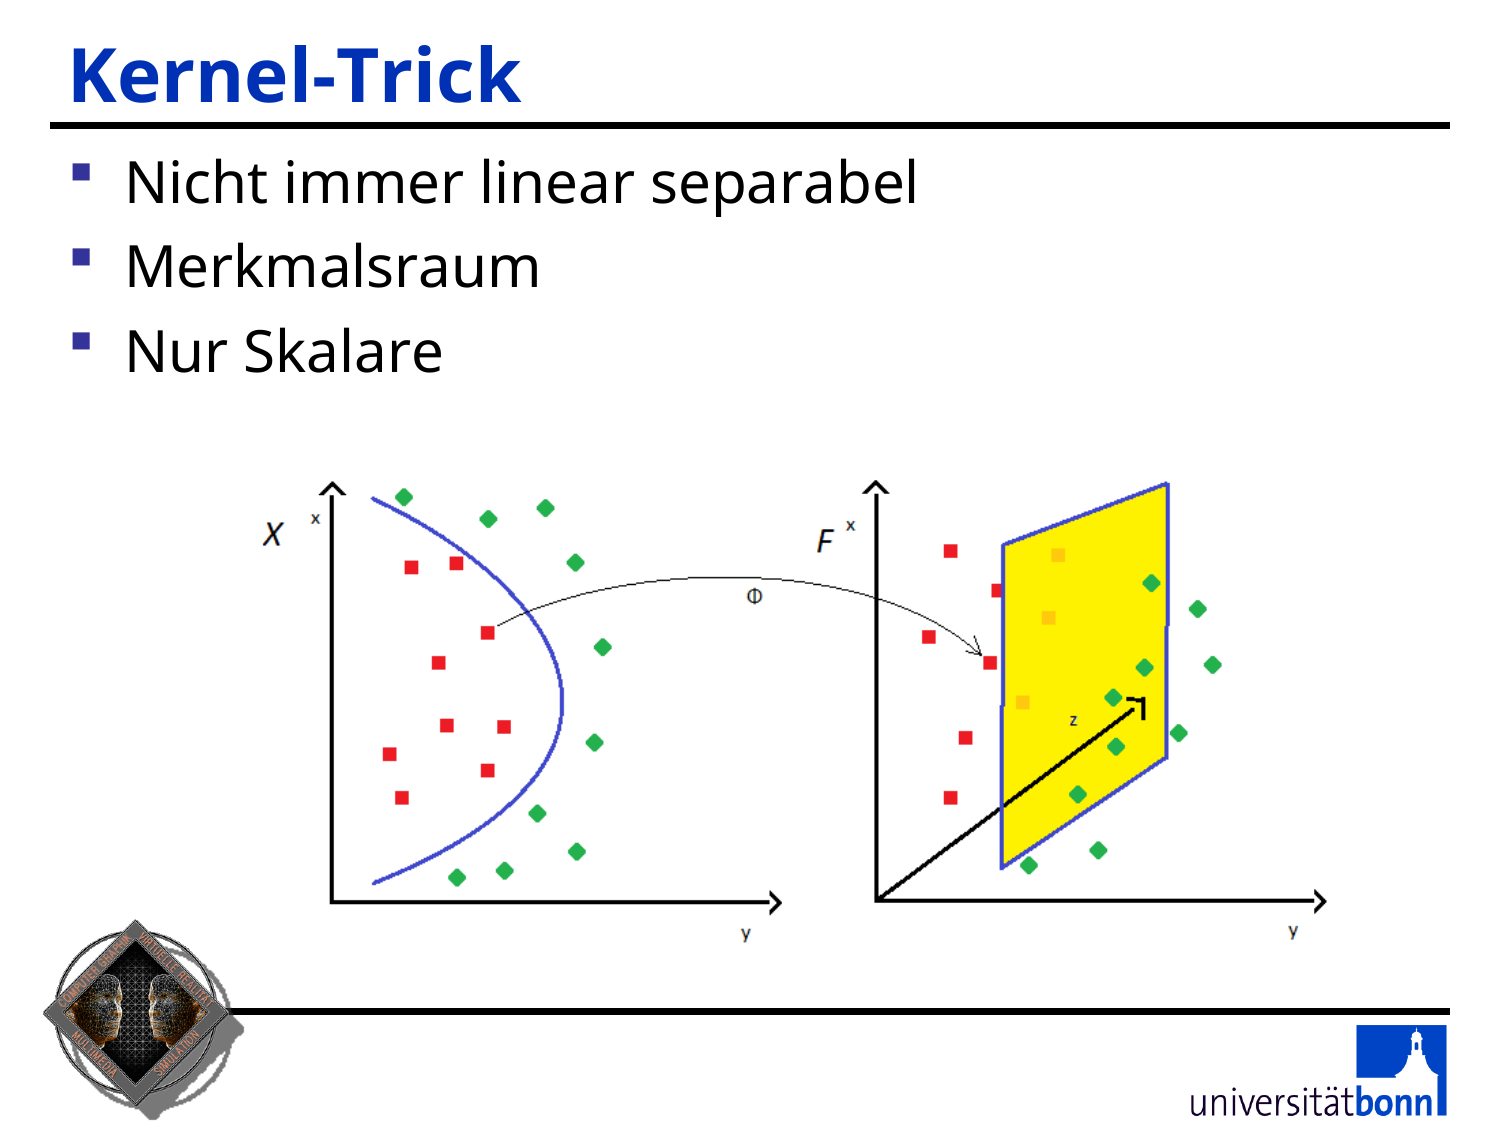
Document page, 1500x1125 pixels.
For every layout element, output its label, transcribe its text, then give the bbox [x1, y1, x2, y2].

list Nicht immer linear separabel Merkmalsraum Nur Skalare [53, 137, 1406, 555]
picture [1189, 1023, 1448, 1117]
title Kernel-Trick [53, 18, 1447, 126]
picture [236, 419, 1441, 963]
picture [41, 917, 229, 1106]
